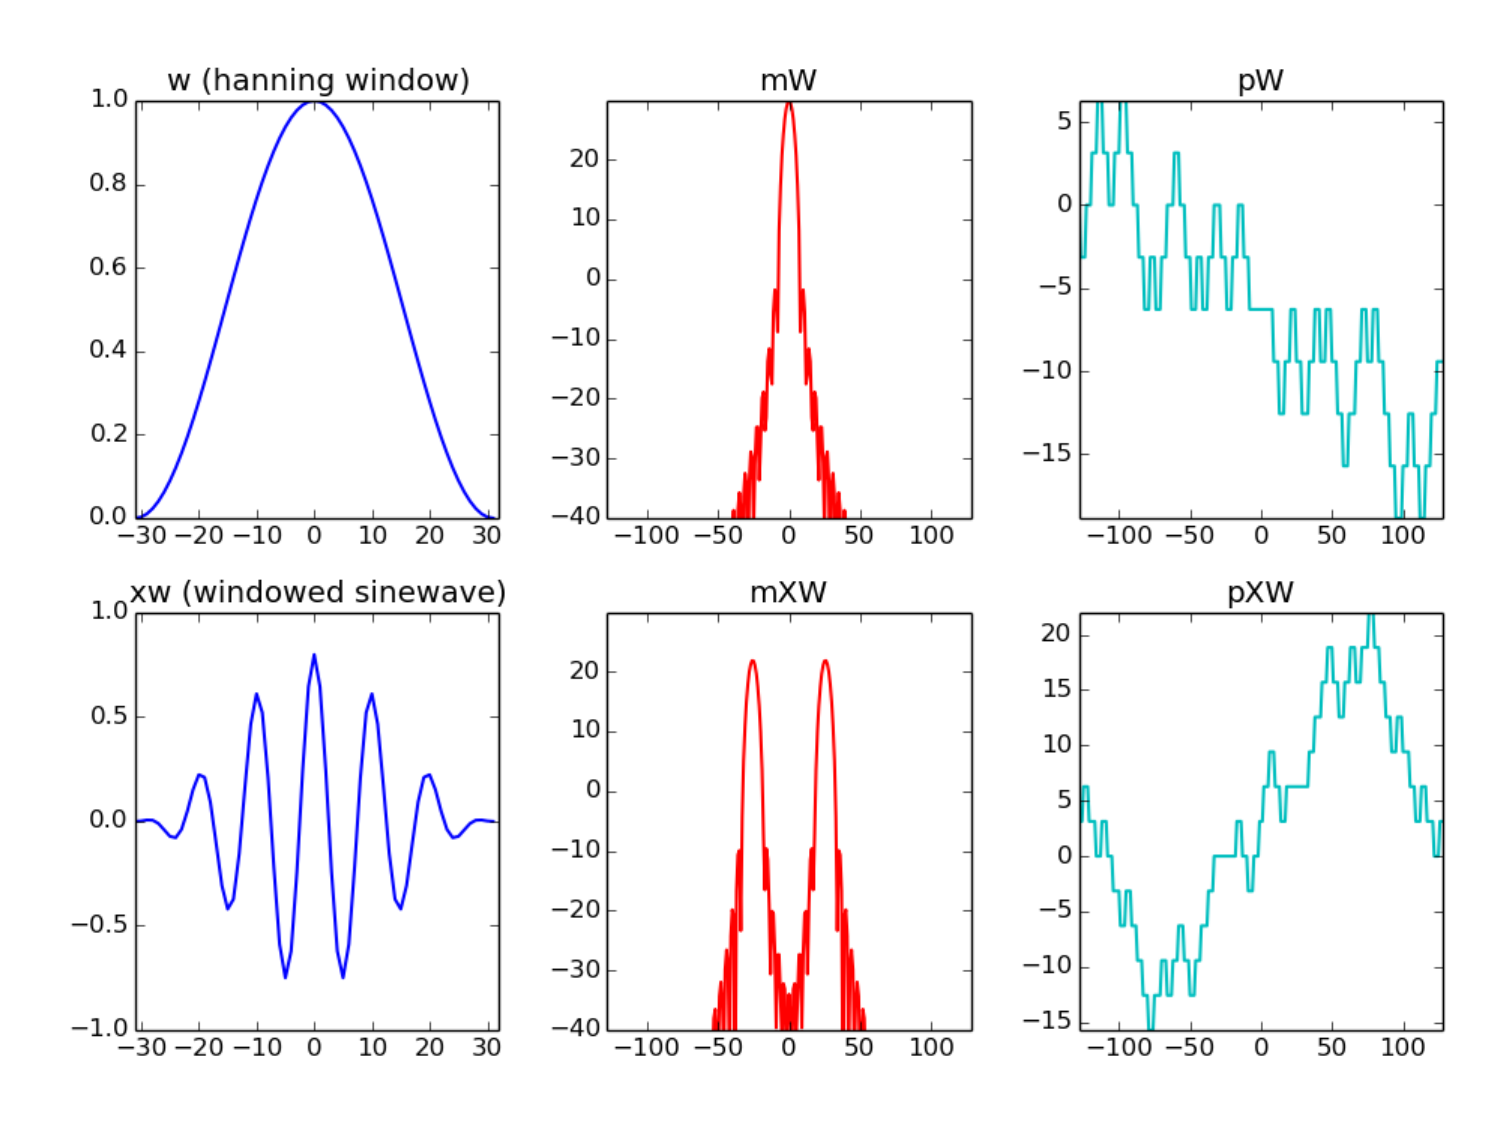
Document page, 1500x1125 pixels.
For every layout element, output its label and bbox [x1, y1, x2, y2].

picture [44, 41, 1470, 1092]
